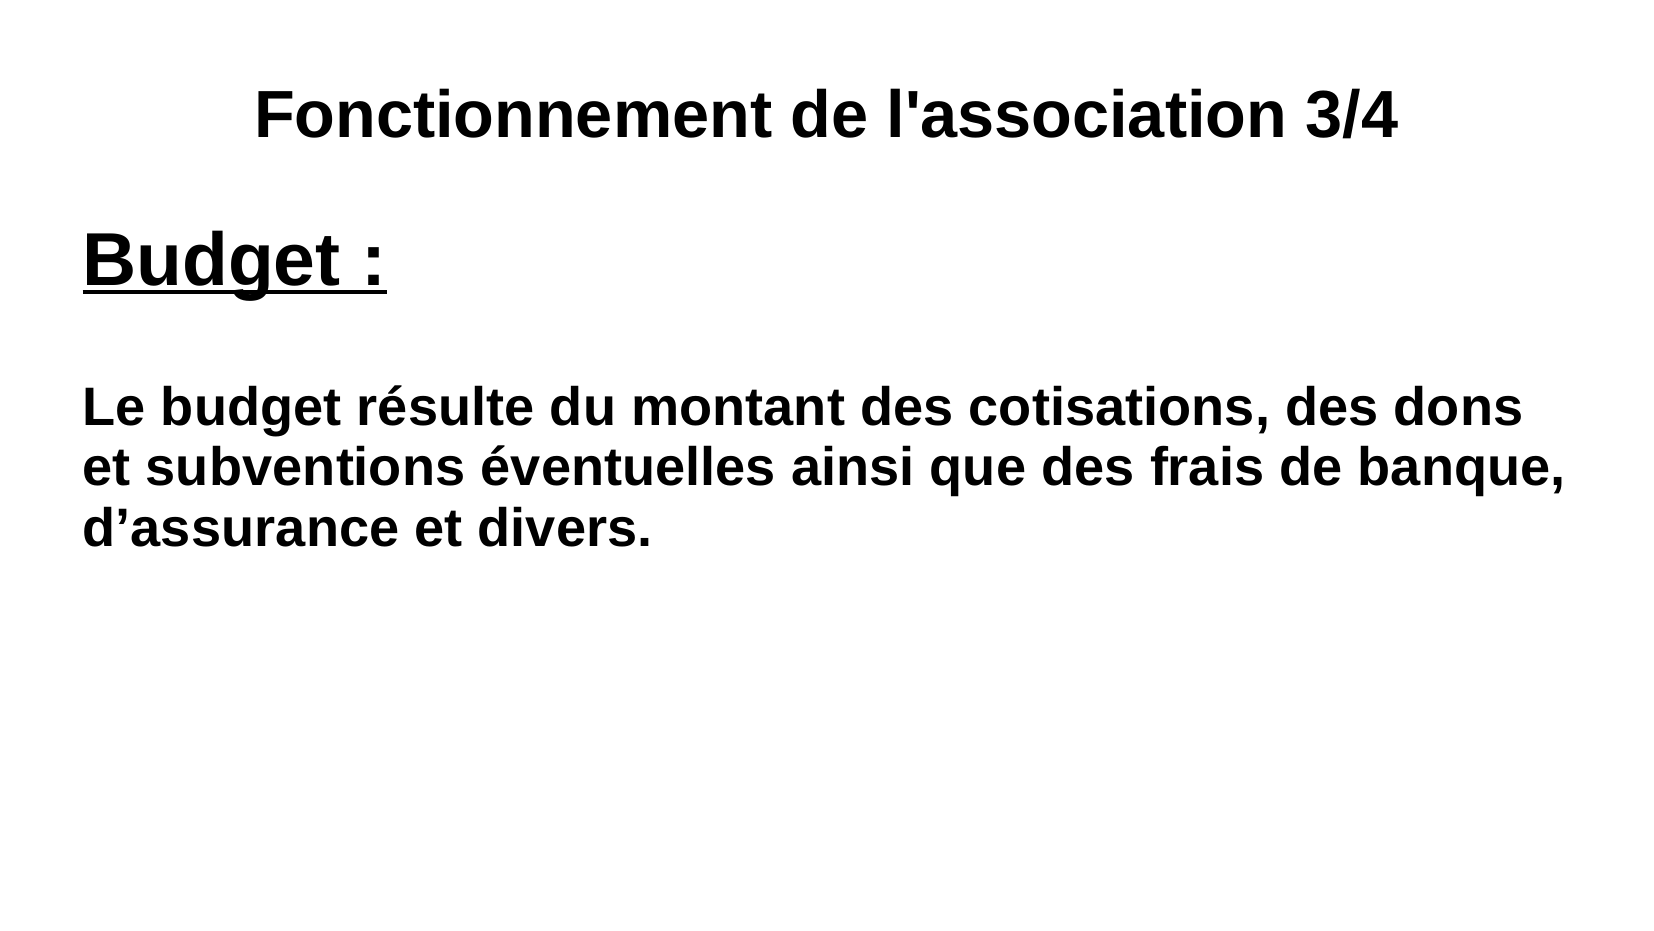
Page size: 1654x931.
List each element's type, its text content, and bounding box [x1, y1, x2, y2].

title Fonctionnement de l'association 3/4 [82, 37, 1571, 193]
list Budget : Le budget résulte du montant des cotisations, des dons et subventions éventuelles ainsi que des frais de banque, d’assurance et divers. [82, 217, 1571, 758]
